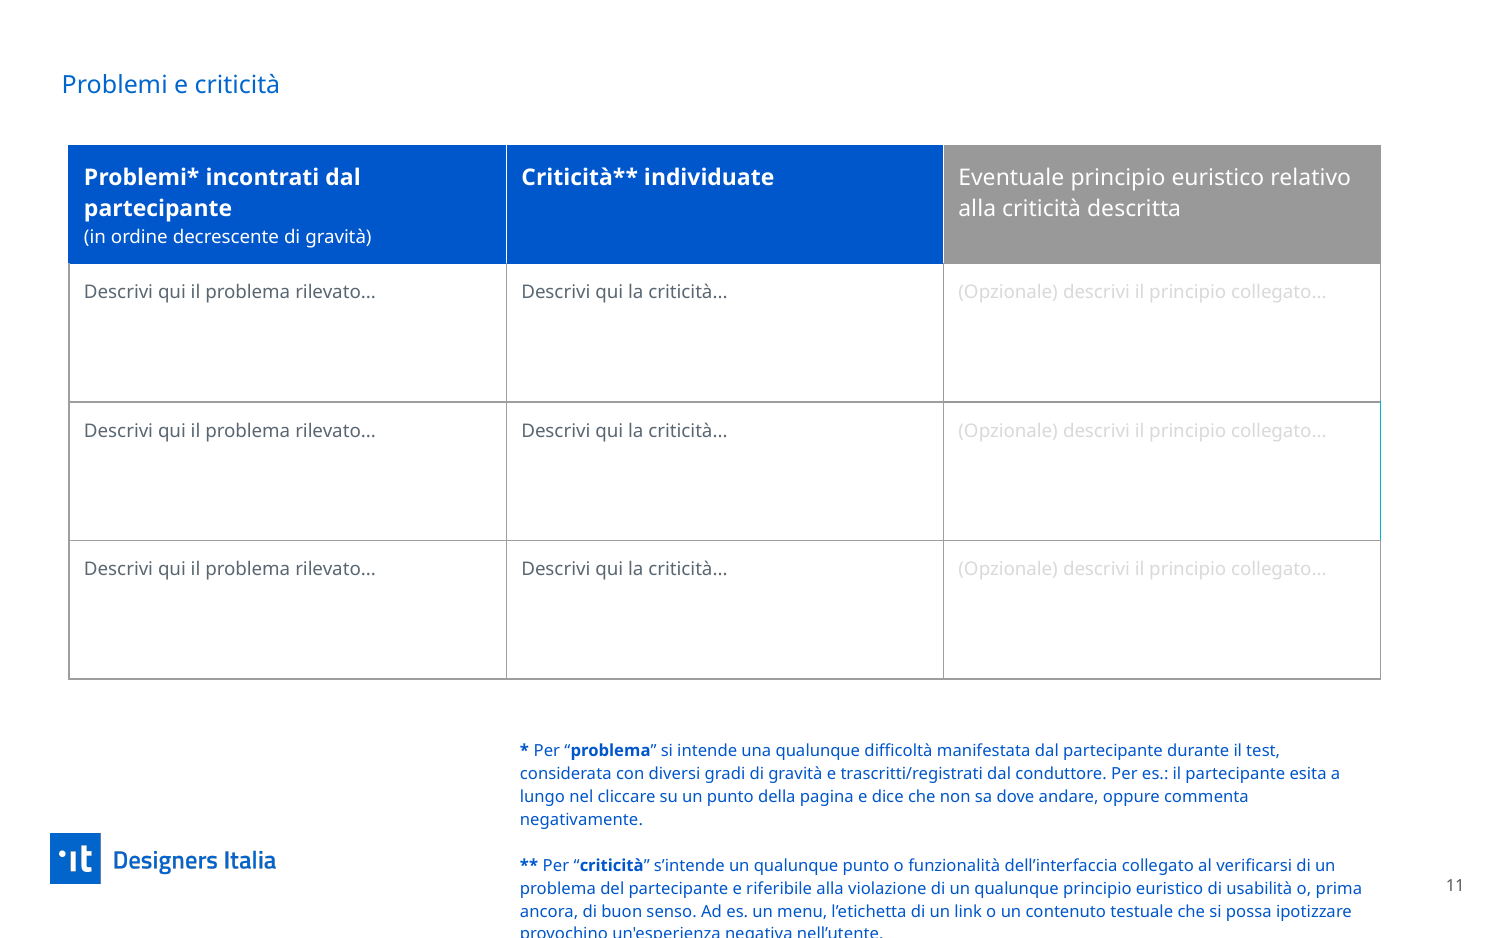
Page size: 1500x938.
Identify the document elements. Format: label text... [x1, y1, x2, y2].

table_cell Descrivi qui la criticità... [507, 264, 943, 401]
table_cell Descrivi qui la criticità... [507, 541, 943, 678]
table_header Criticità** individuate [507, 146, 943, 263]
slide_number <number> [1389, 849, 1480, 922]
text_box * Per “problema” si intende una qualunque difficoltà manifestata dal partecipante durante il test, considerata con diversi gradi di gravità e trascritti/registrati dal conduttore. Per es.: il partecipante esita a lungo nel cliccare su un punto della pagina e dice che non sa dove andare, oppure commenta negativamente. ** Per “criticità” s’intende un qualunque punto o funzionalità dell’interfaccia collegato al verificarsi di un problema del partecipante e riferibile alla violazione di un qualunque principio euristico di usabilità o, prima ancora, di buon senso. Ad es. un menu, l’etichetta di un link o un contenuto testuale che si possa ipotizzare provochino un'esperienza negativa nell’utente. [504, 722, 1380, 815]
table_cell Descrivi qui il problema rilevato... [70, 541, 506, 678]
table_cell Descrivi qui il problema rilevato... [70, 403, 506, 540]
table_cell (Opzionale) descrivi il principio collegato... [944, 541, 1380, 678]
text_box Problemi e criticità [46, 58, 684, 110]
table_header Eventuale principio euristico relativo alla criticità descritta [944, 146, 1380, 263]
picture [50, 833, 289, 884]
table_cell (Opzionale) descrivi il principio collegato... [944, 403, 1380, 540]
table_cell (Opzionale) descrivi il principio collegato... [944, 264, 1380, 401]
table_cell Descrivi qui la criticità... [507, 403, 943, 540]
table_cell Descrivi qui il problema rilevato... [70, 264, 506, 401]
table_header Problemi* incontrati dal partecipante (in ordine decrescente di gravità) [70, 146, 506, 263]
